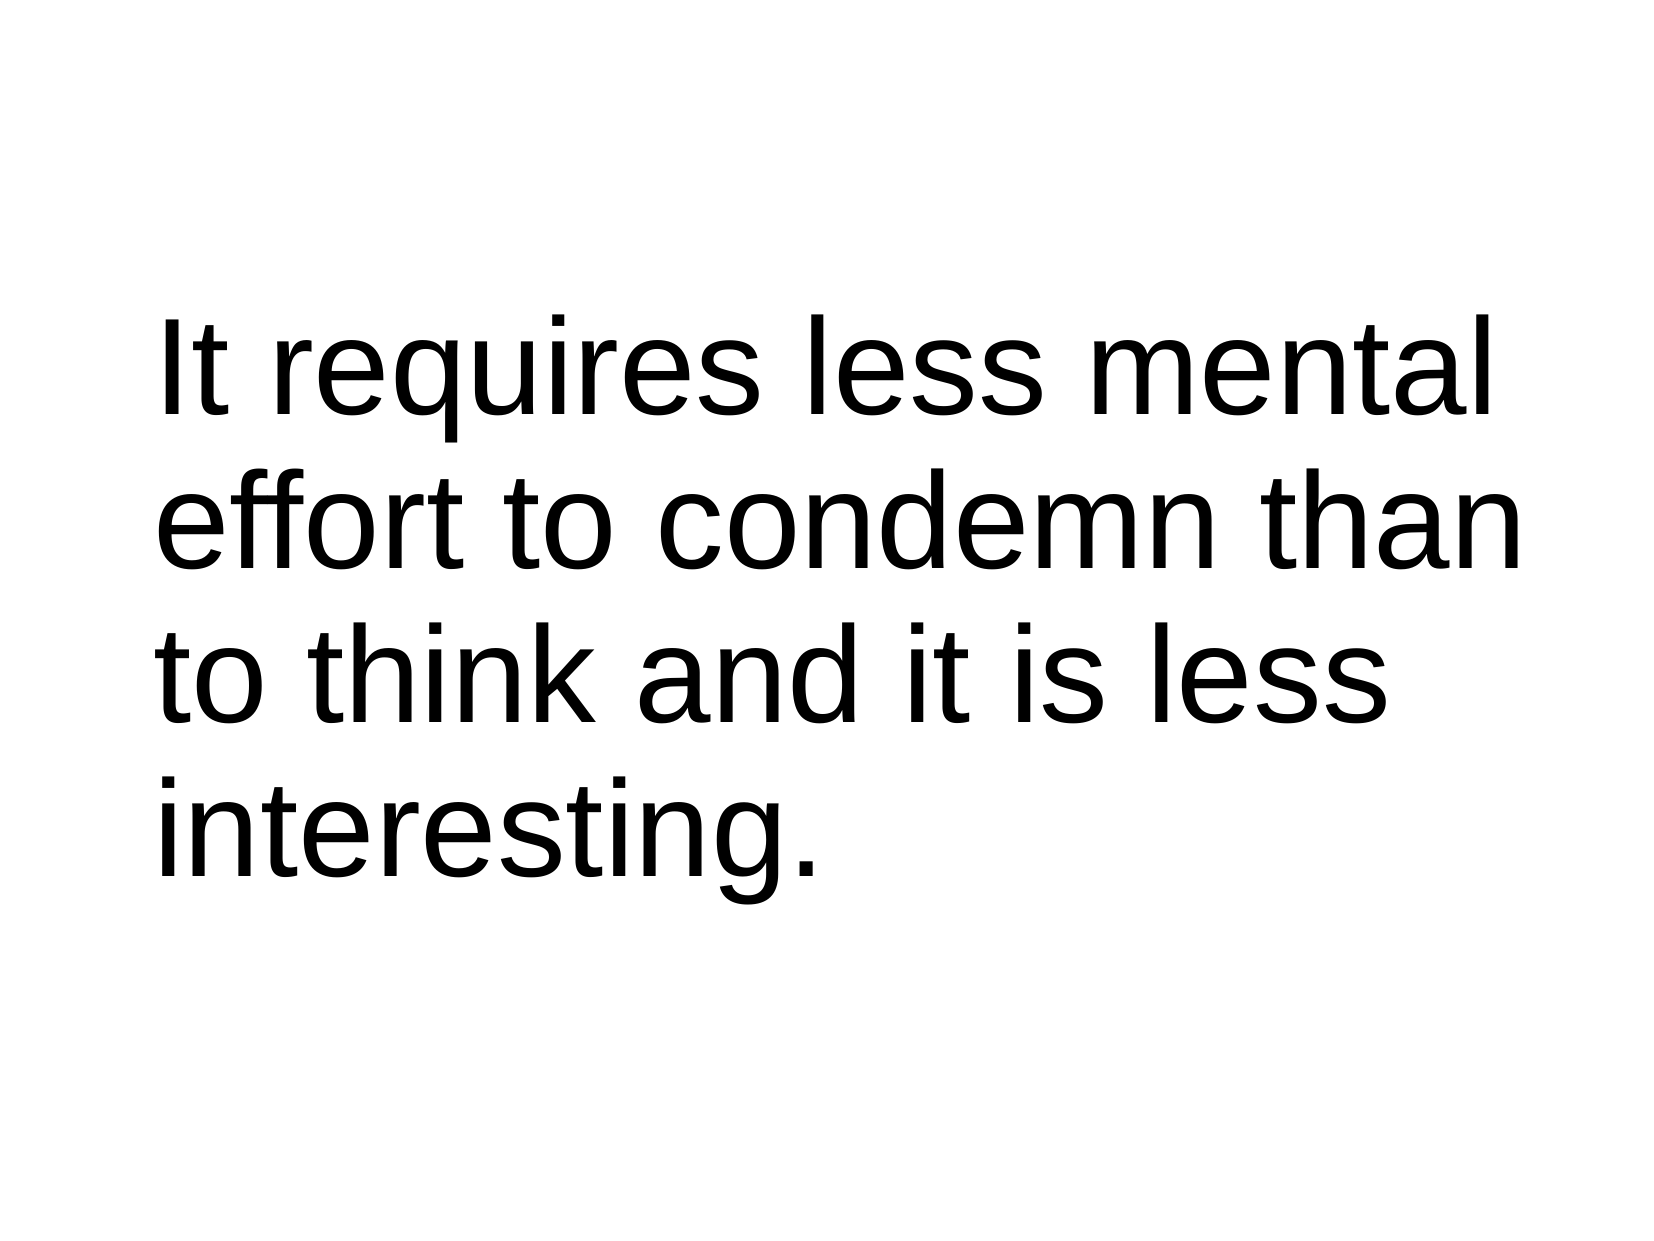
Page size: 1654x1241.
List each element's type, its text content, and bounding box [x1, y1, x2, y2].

list It requires less mental effort to condemn than to think and it is less interesting. [82, 290, 1571, 1010]
